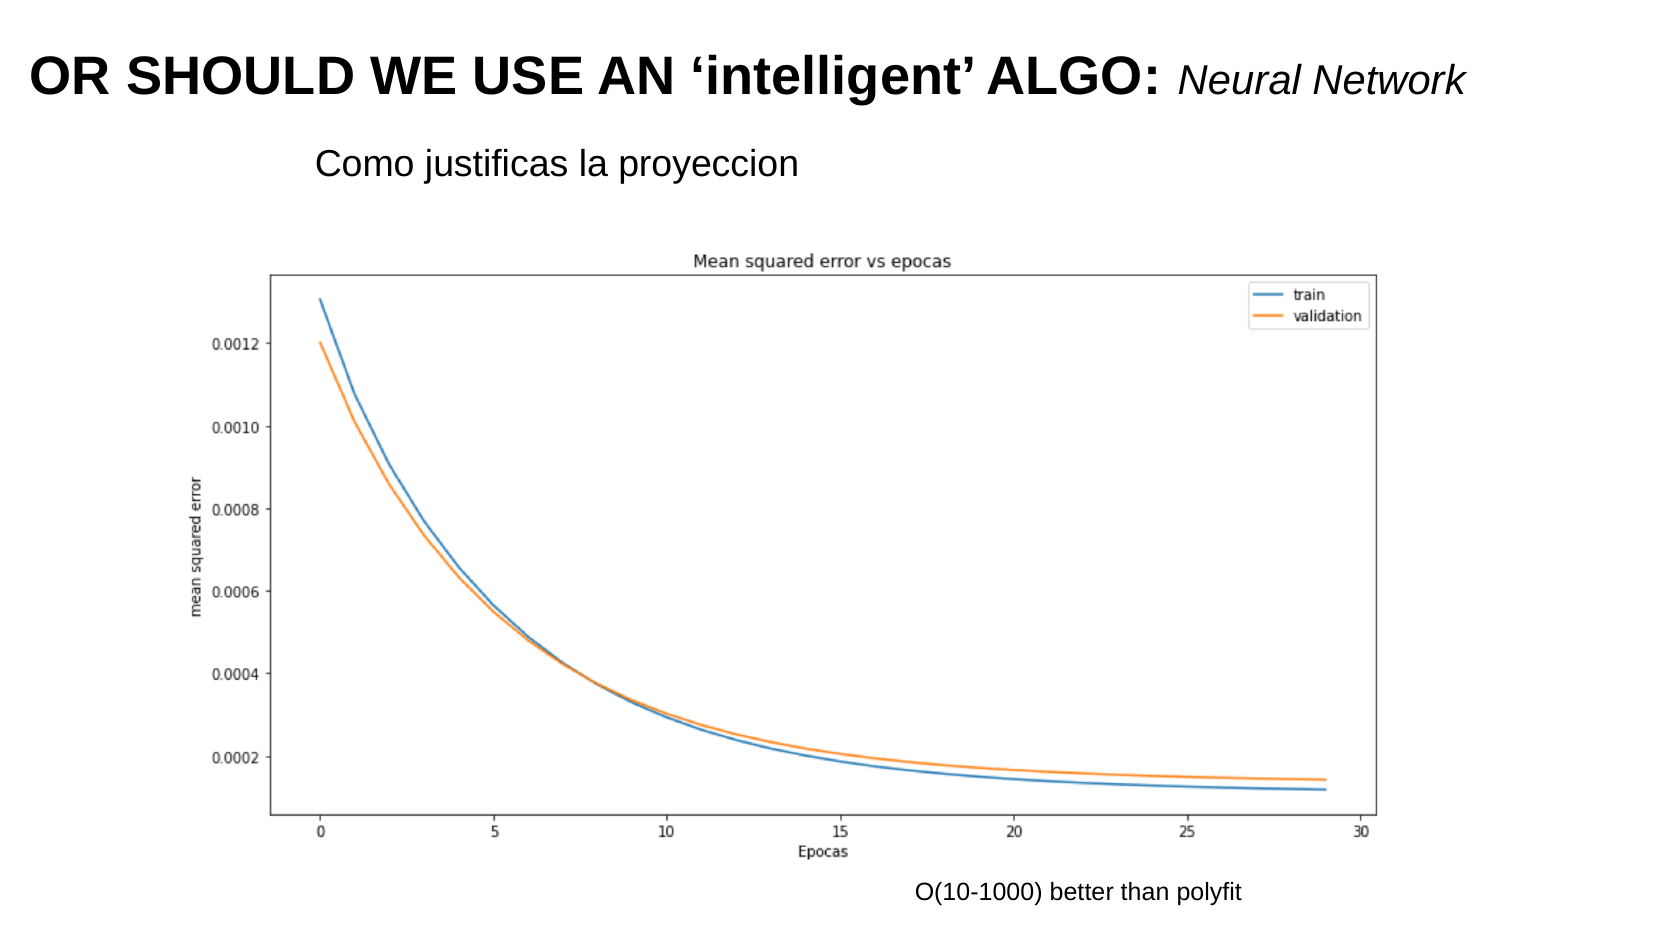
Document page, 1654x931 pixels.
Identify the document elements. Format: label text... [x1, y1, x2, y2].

text_box OR SHOULD WE USE AN ‘intelligent’ ALGO: Neural Network [15, 37, 1636, 160]
text_box O(10-1000) better than polyfit [900, 870, 1606, 931]
text_box Como justificas la proyeccion [300, 160, 1261, 193]
picture [165, 239, 1426, 882]
